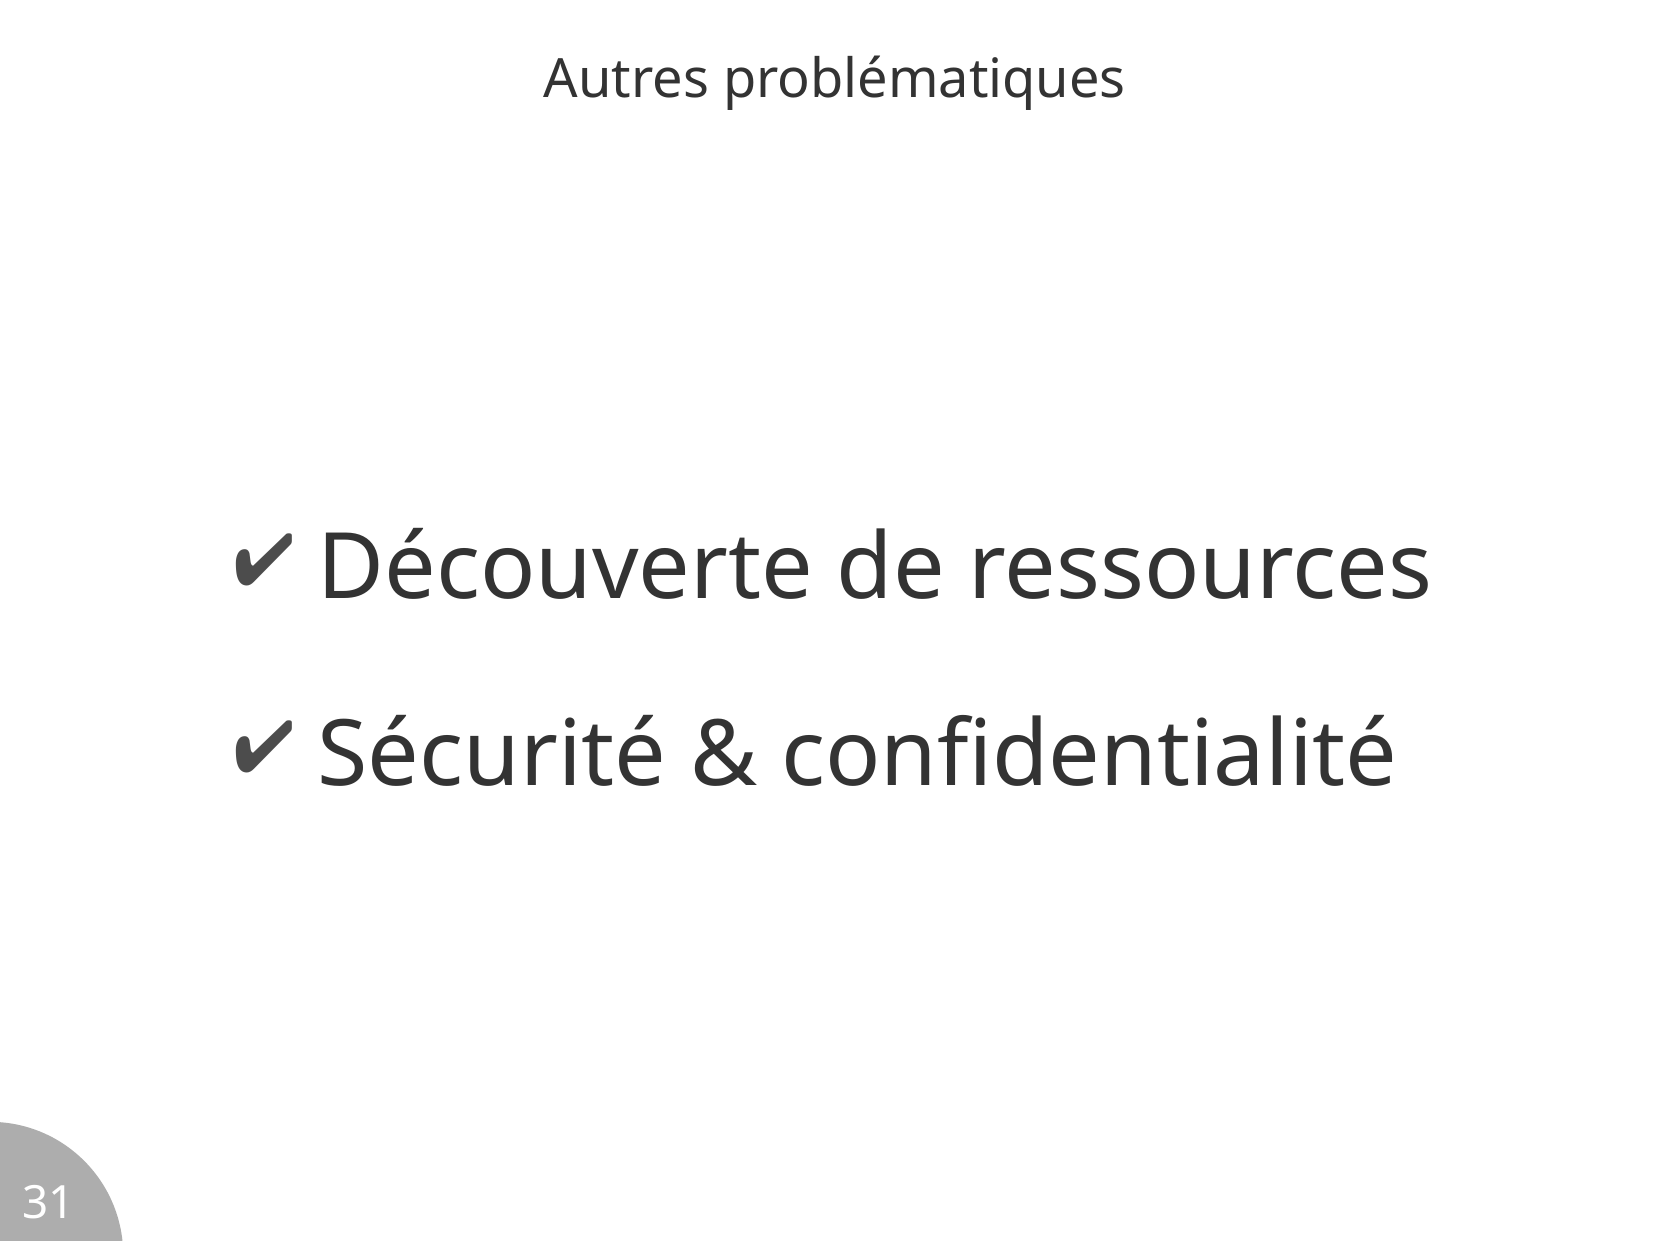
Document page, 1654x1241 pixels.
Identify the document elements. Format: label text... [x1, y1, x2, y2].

subtitle Découverte de ressources Sécurité & confidentialité [233, 151, 1420, 1201]
text_box Autres problématiques [50, 3, 1621, 151]
